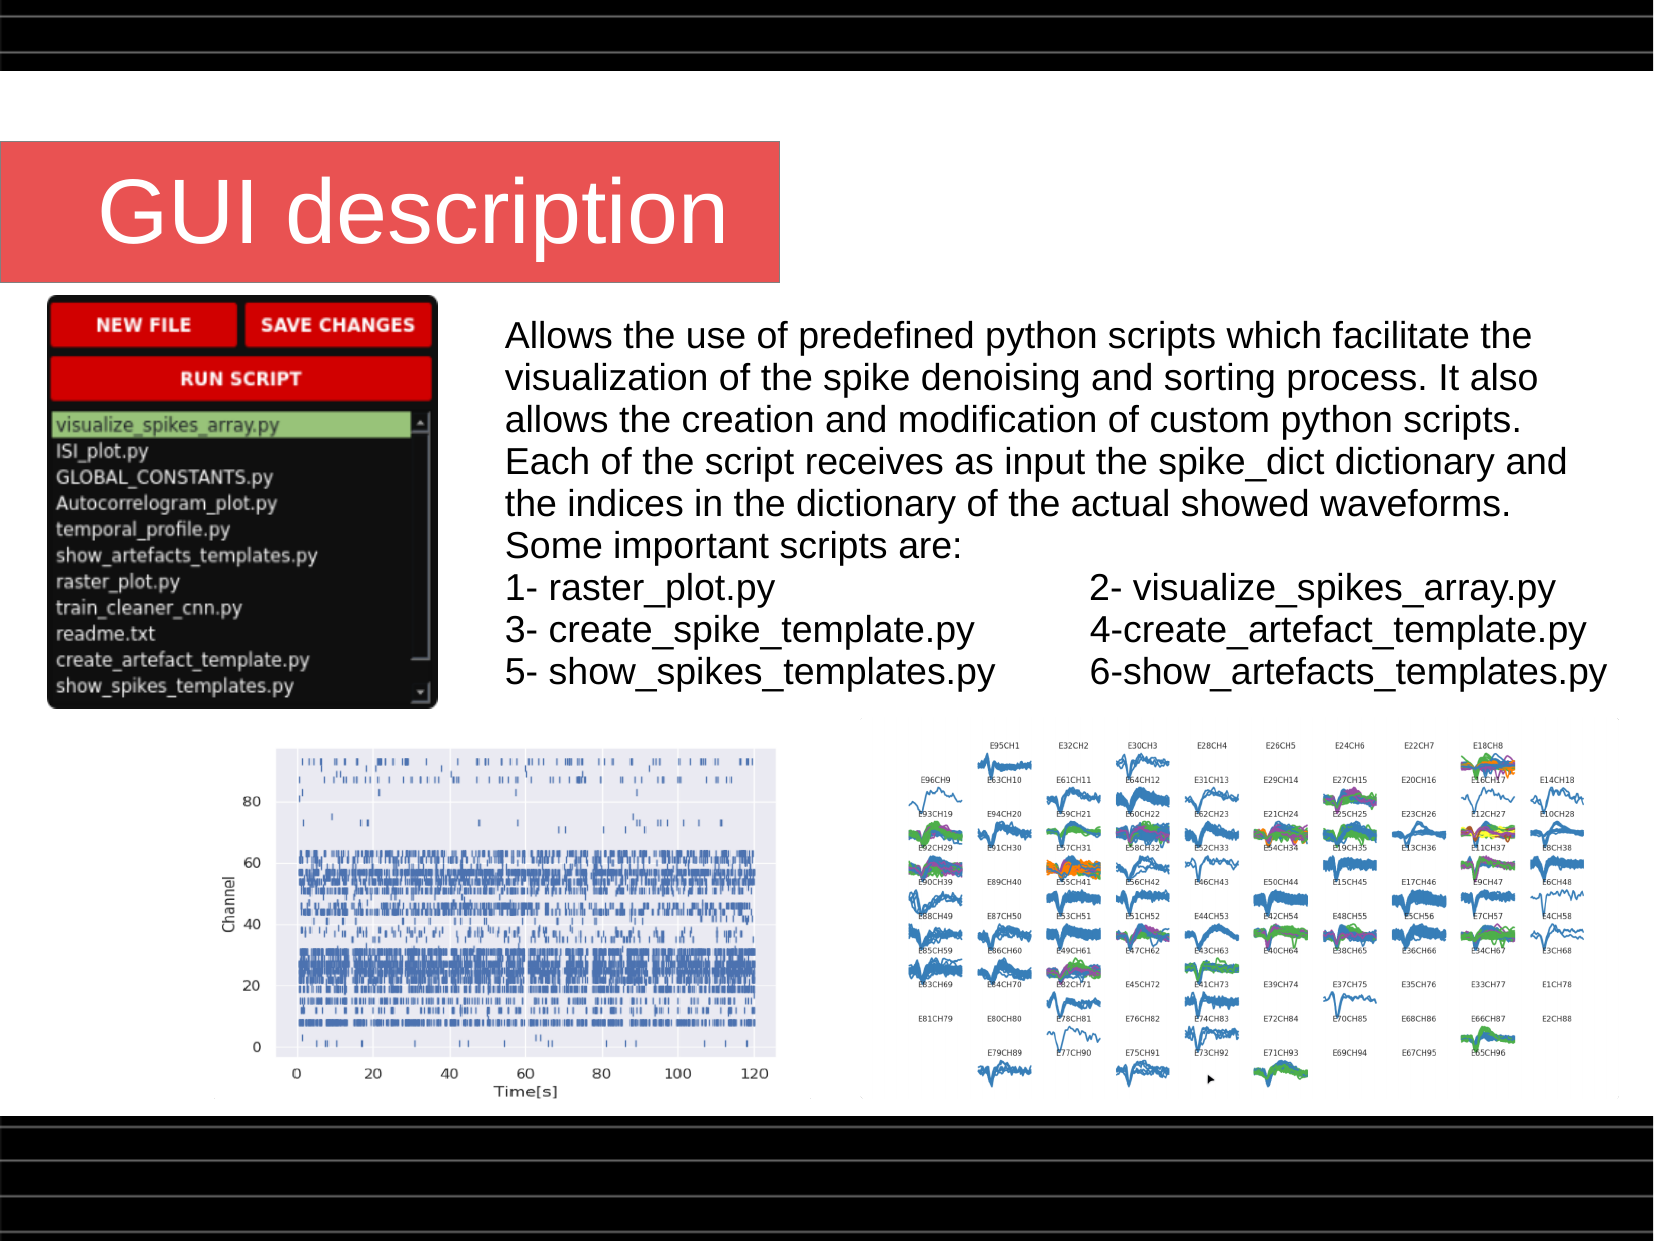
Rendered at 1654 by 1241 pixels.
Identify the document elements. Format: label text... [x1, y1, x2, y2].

picture [212, 736, 814, 1099]
text_box GUI description [82, 153, 780, 271]
picture [0, 0, 1654, 71]
picture [47, 295, 438, 709]
picture [860, 717, 1619, 1099]
text_box Allows the use of predefined python scripts which facilitate the visualization of the spike denoising and sorting process. It also allows the creation and modification of custom python scripts. Each of the script receives as input the spike_dict dictionary and the indices in the dictionary of the actual showed waveforms. Some important scripts are: 1- raster_plot.py 2- visualize_spikes_array.py 3- create_spike_template.py 4-create_artefact_template.py 5- show_spikes_templates.py 6-show_artefacts_templates.py [490, 307, 1625, 700]
text_box [0, 141, 780, 283]
picture [0, 1116, 1654, 1241]
